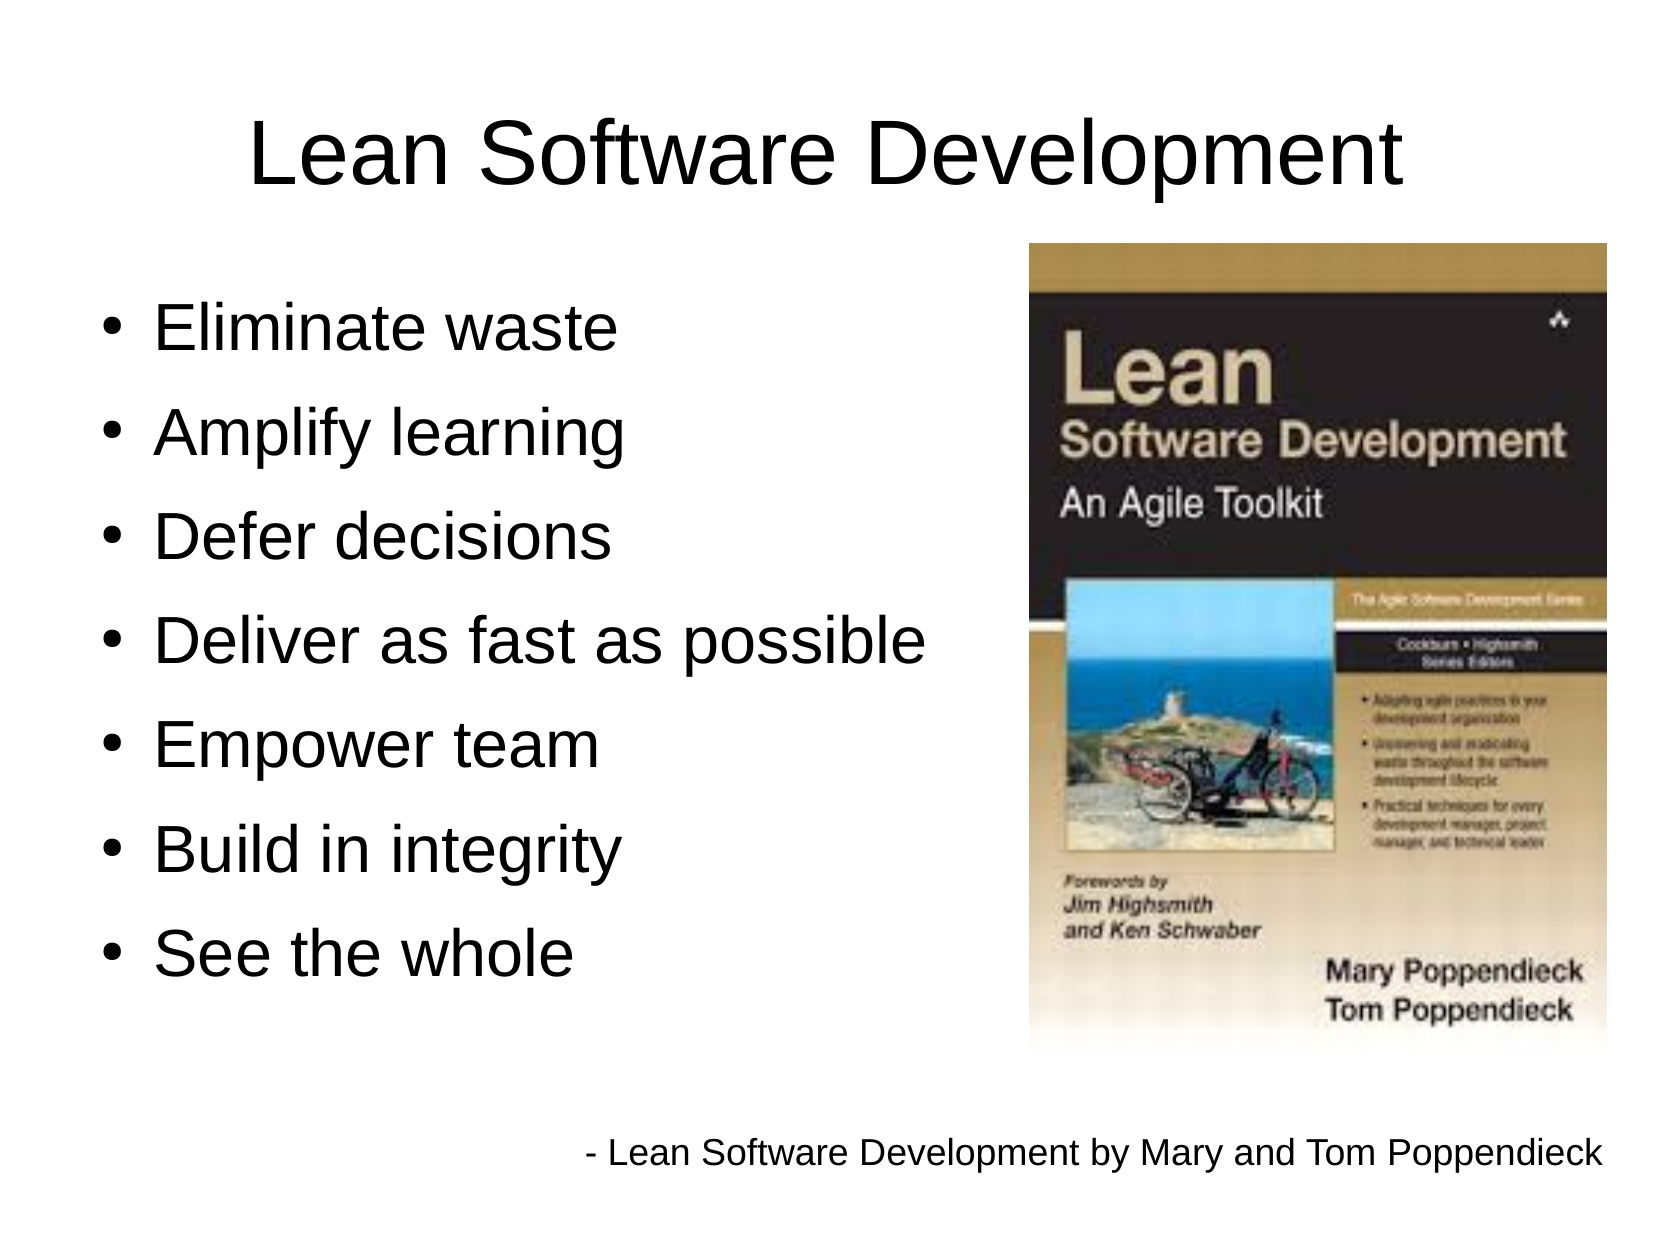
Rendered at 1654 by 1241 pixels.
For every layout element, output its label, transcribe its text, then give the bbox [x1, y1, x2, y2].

picture [1029, 243, 1607, 1063]
list Eliminate waste Amplify learning Defer decisions Deliver as fast as possible Empower team Build in integrity See the whole [82, 290, 1029, 1010]
title Lean Software Development [82, 49, 1571, 257]
text_box - Lean Software Development by Mary and Tom Poppendieck [354, 1124, 1619, 1182]
